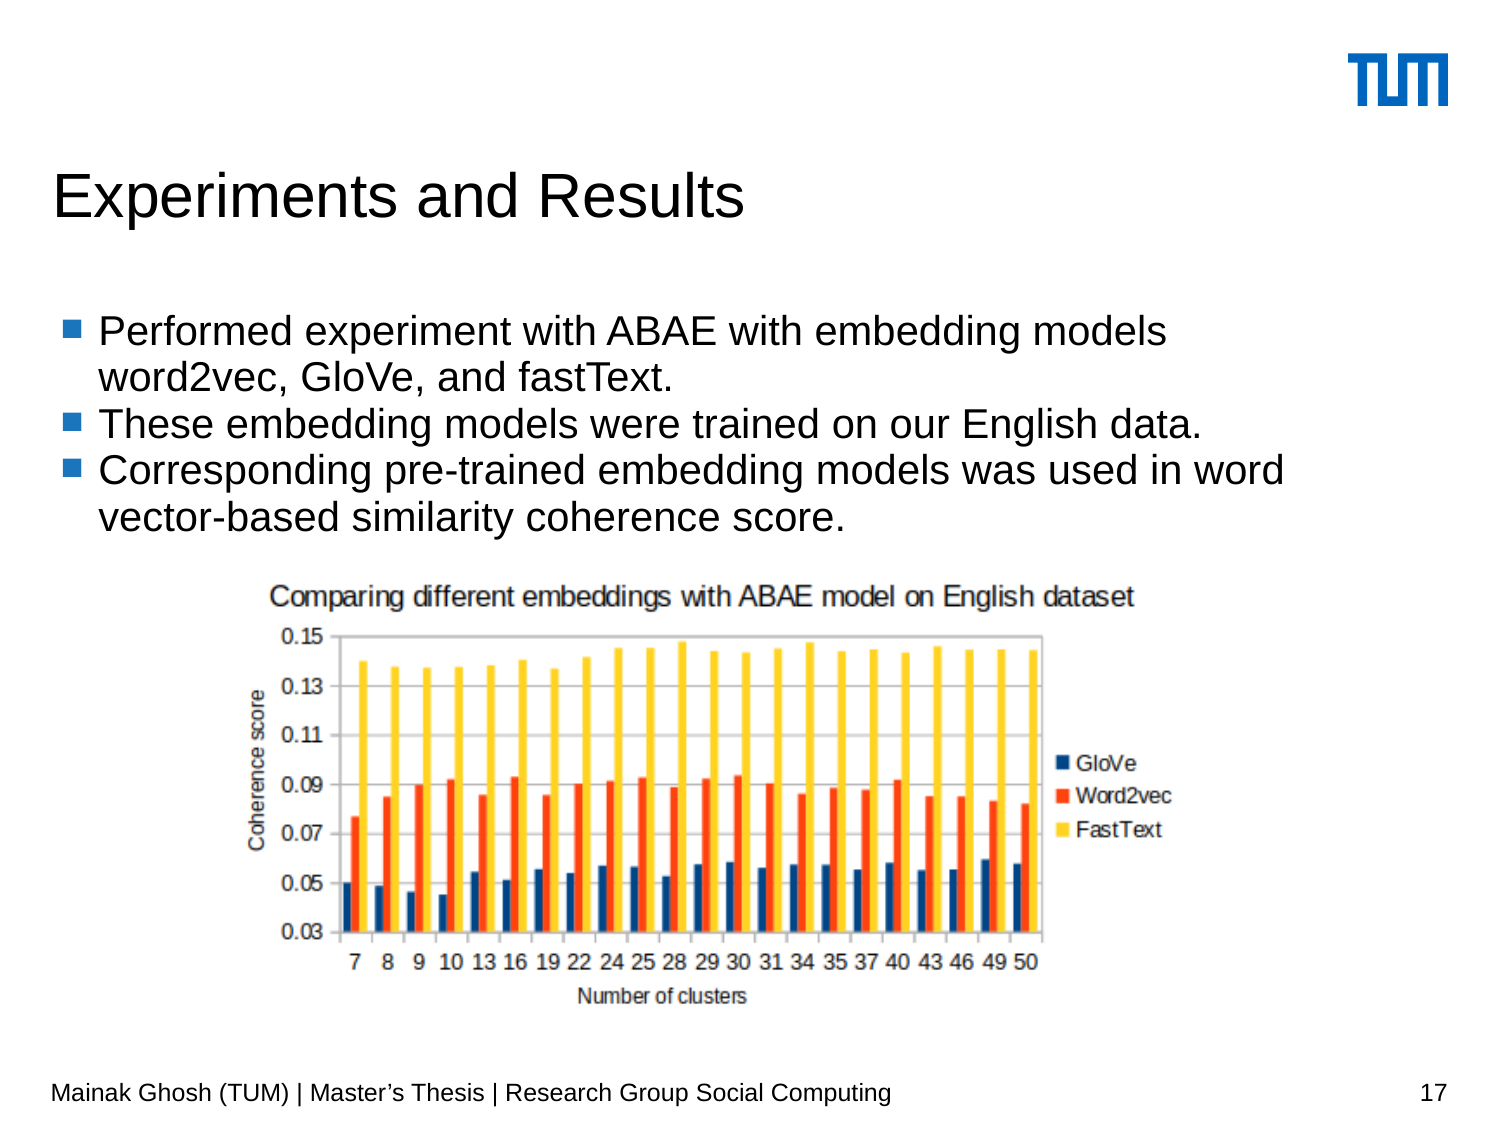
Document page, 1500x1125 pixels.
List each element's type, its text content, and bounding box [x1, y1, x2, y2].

title Experiments and Results [52, 163, 1449, 231]
text_box Mainak Ghosh (TUM) | Master’s Thesis | Research Group Social Computing [50, 1061, 1112, 1122]
slide_number <number> [1112, 1061, 1448, 1122]
text_box Performed experiment with ABAE with embedding models word2vec, GloVe, and fastText. These embedding models were trained on our English data. Corresponding pre-trained embedding models was used in word vector-based similarity coherence score. [48, 299, 1369, 594]
picture [240, 571, 1180, 1013]
